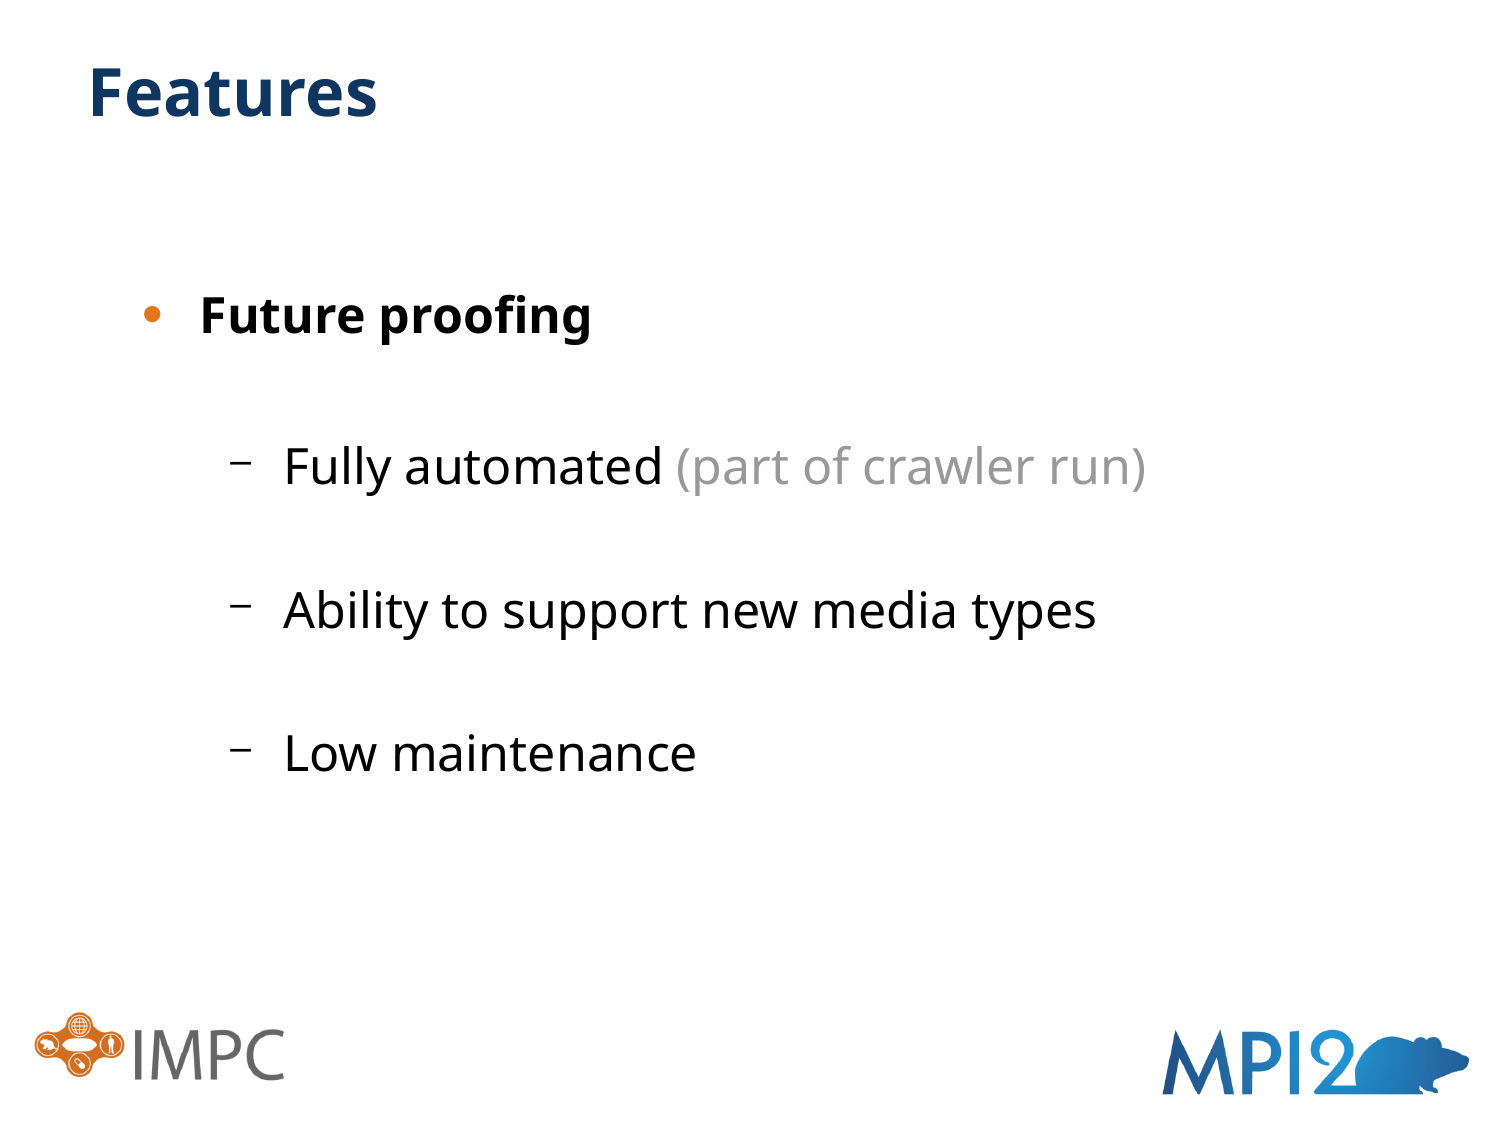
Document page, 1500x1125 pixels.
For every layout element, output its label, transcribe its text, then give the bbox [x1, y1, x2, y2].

picture [30, 1007, 291, 1082]
title Features [87, 50, 1425, 175]
picture [1156, 1027, 1470, 1096]
list Future proofing Fully automated (part of crawler run) Ability to support new media types Low maintenance [141, 283, 1307, 852]
